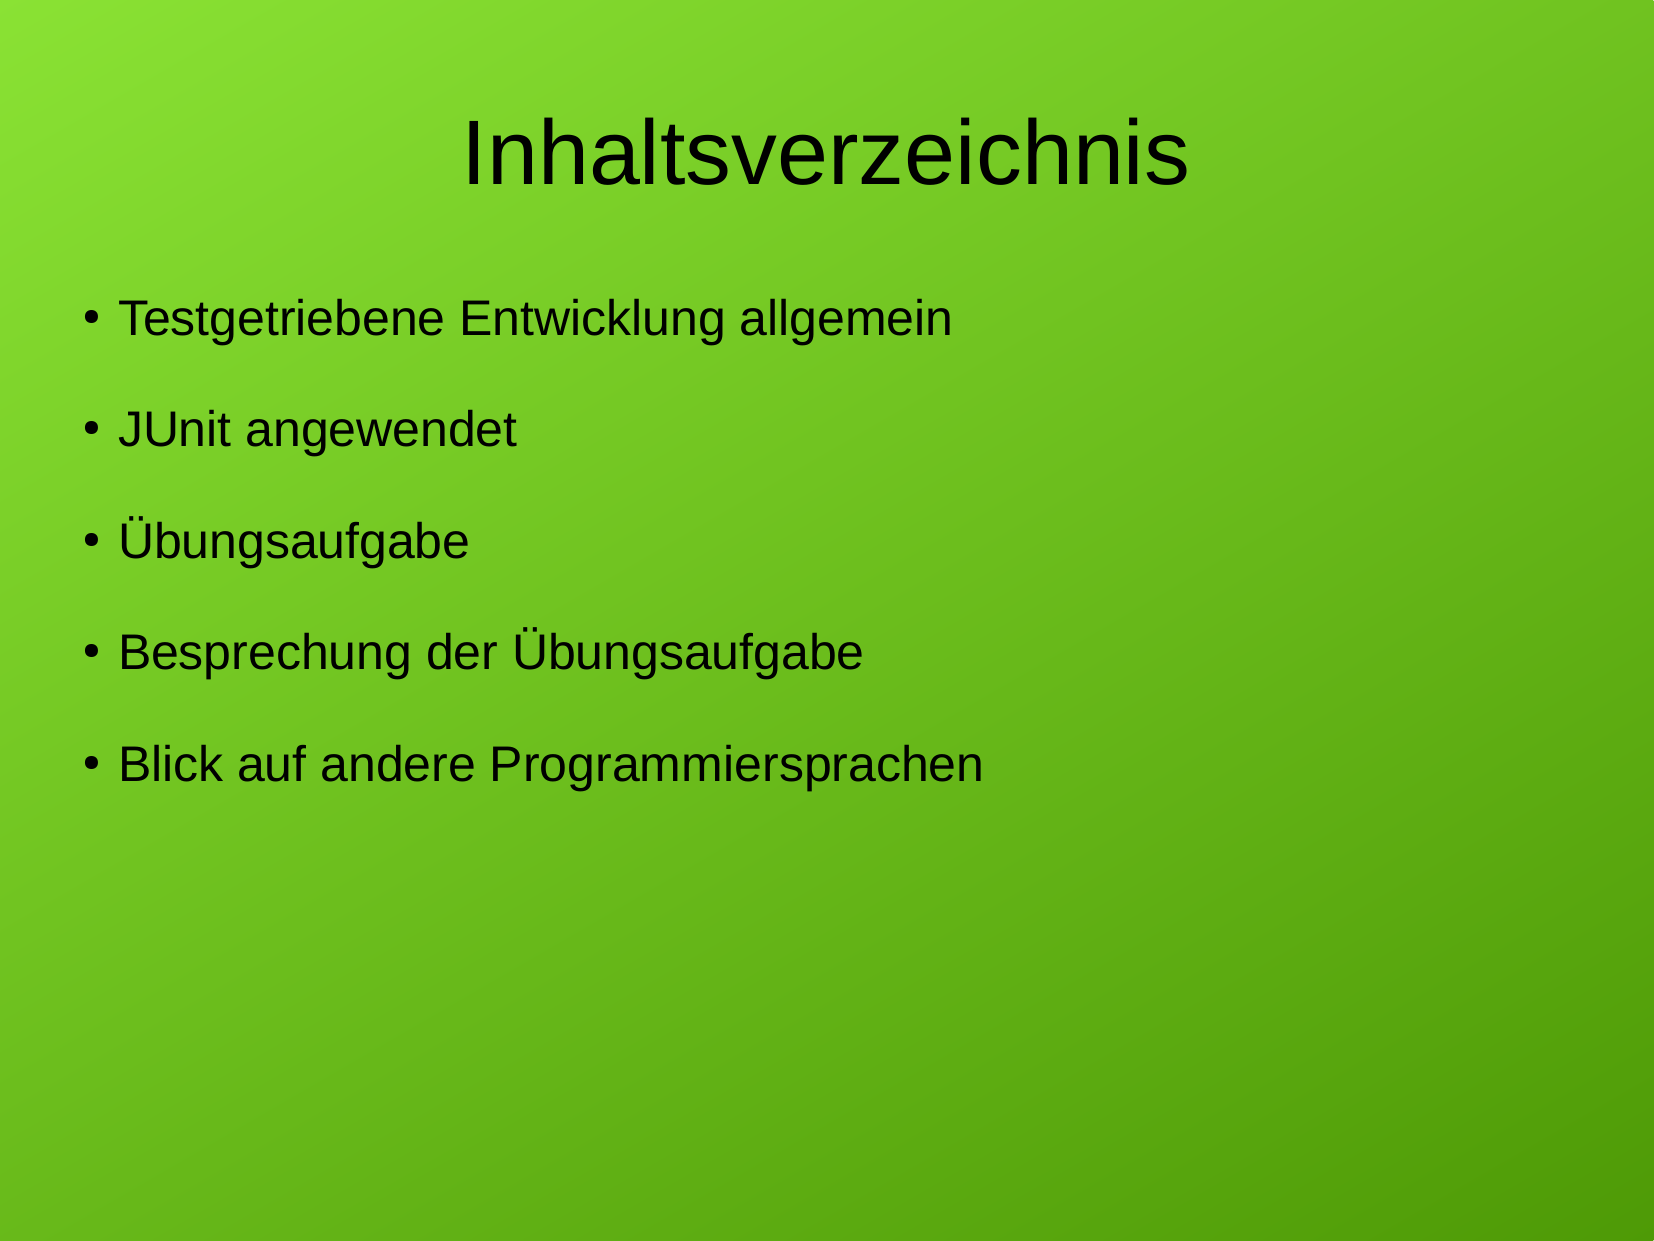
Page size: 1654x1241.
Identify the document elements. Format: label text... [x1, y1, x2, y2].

subtitle Testgetriebene Entwicklung allgemein JUnit angewendet Übungsaufgabe Besprechung der Übungsaufgabe Blick auf andere Programmiersprachen [82, 290, 1571, 1010]
title Inhaltsverzeichnis [82, 49, 1571, 257]
